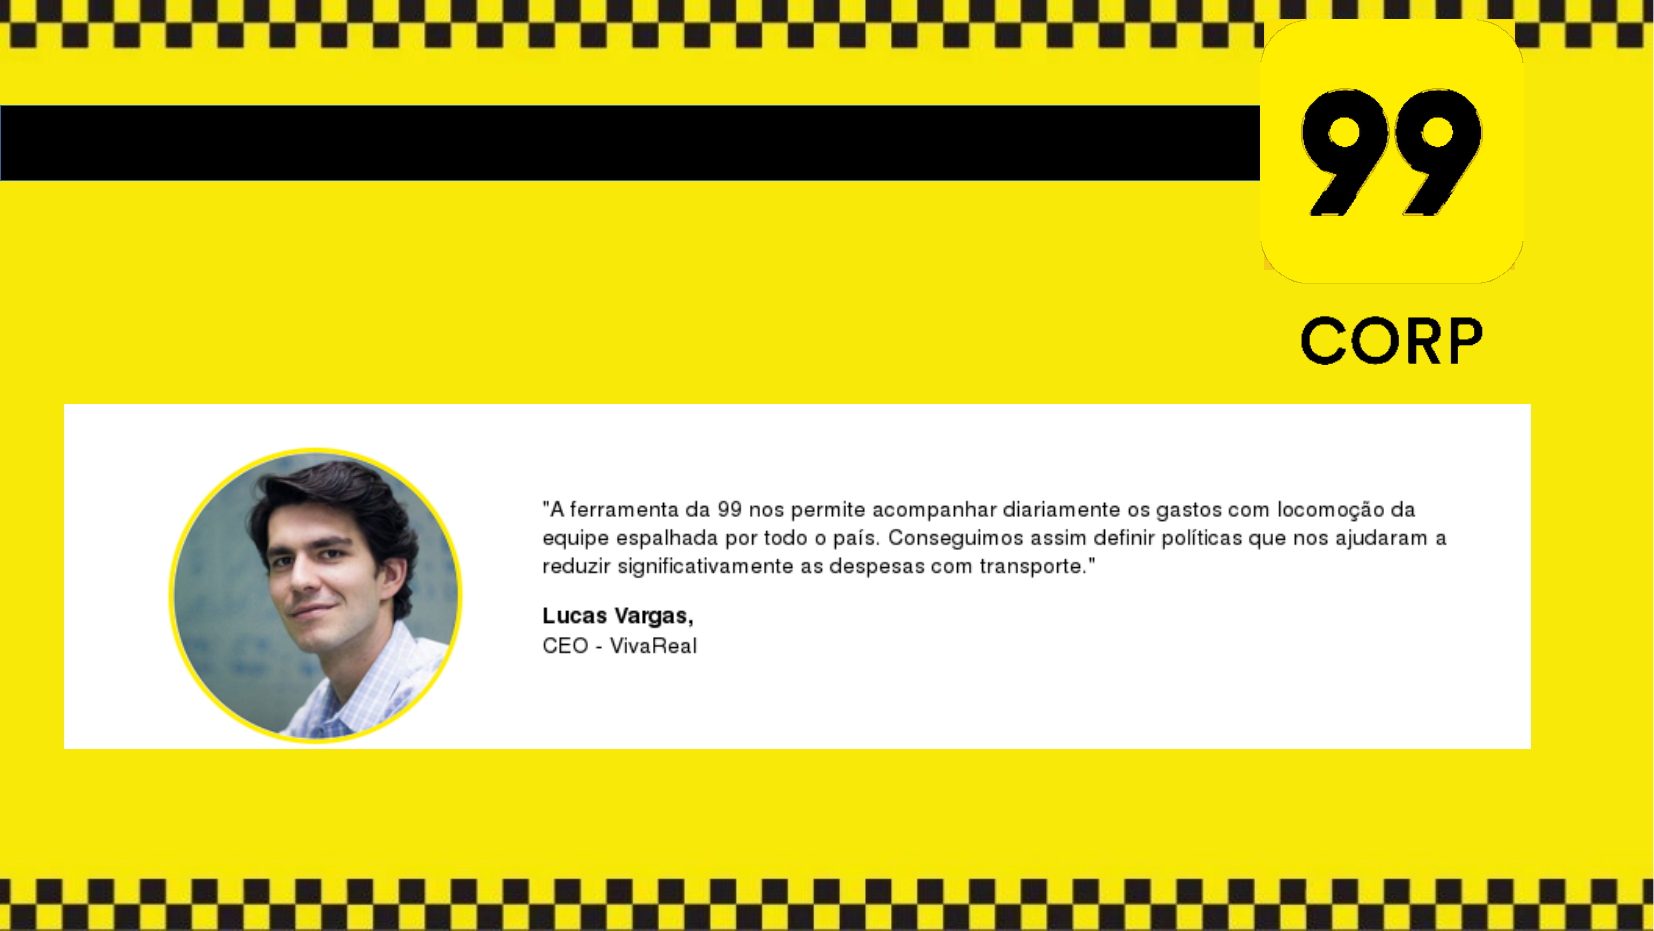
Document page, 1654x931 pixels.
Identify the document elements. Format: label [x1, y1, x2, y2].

text_box [0, 105, 1260, 181]
picture [0, 0, 1654, 931]
